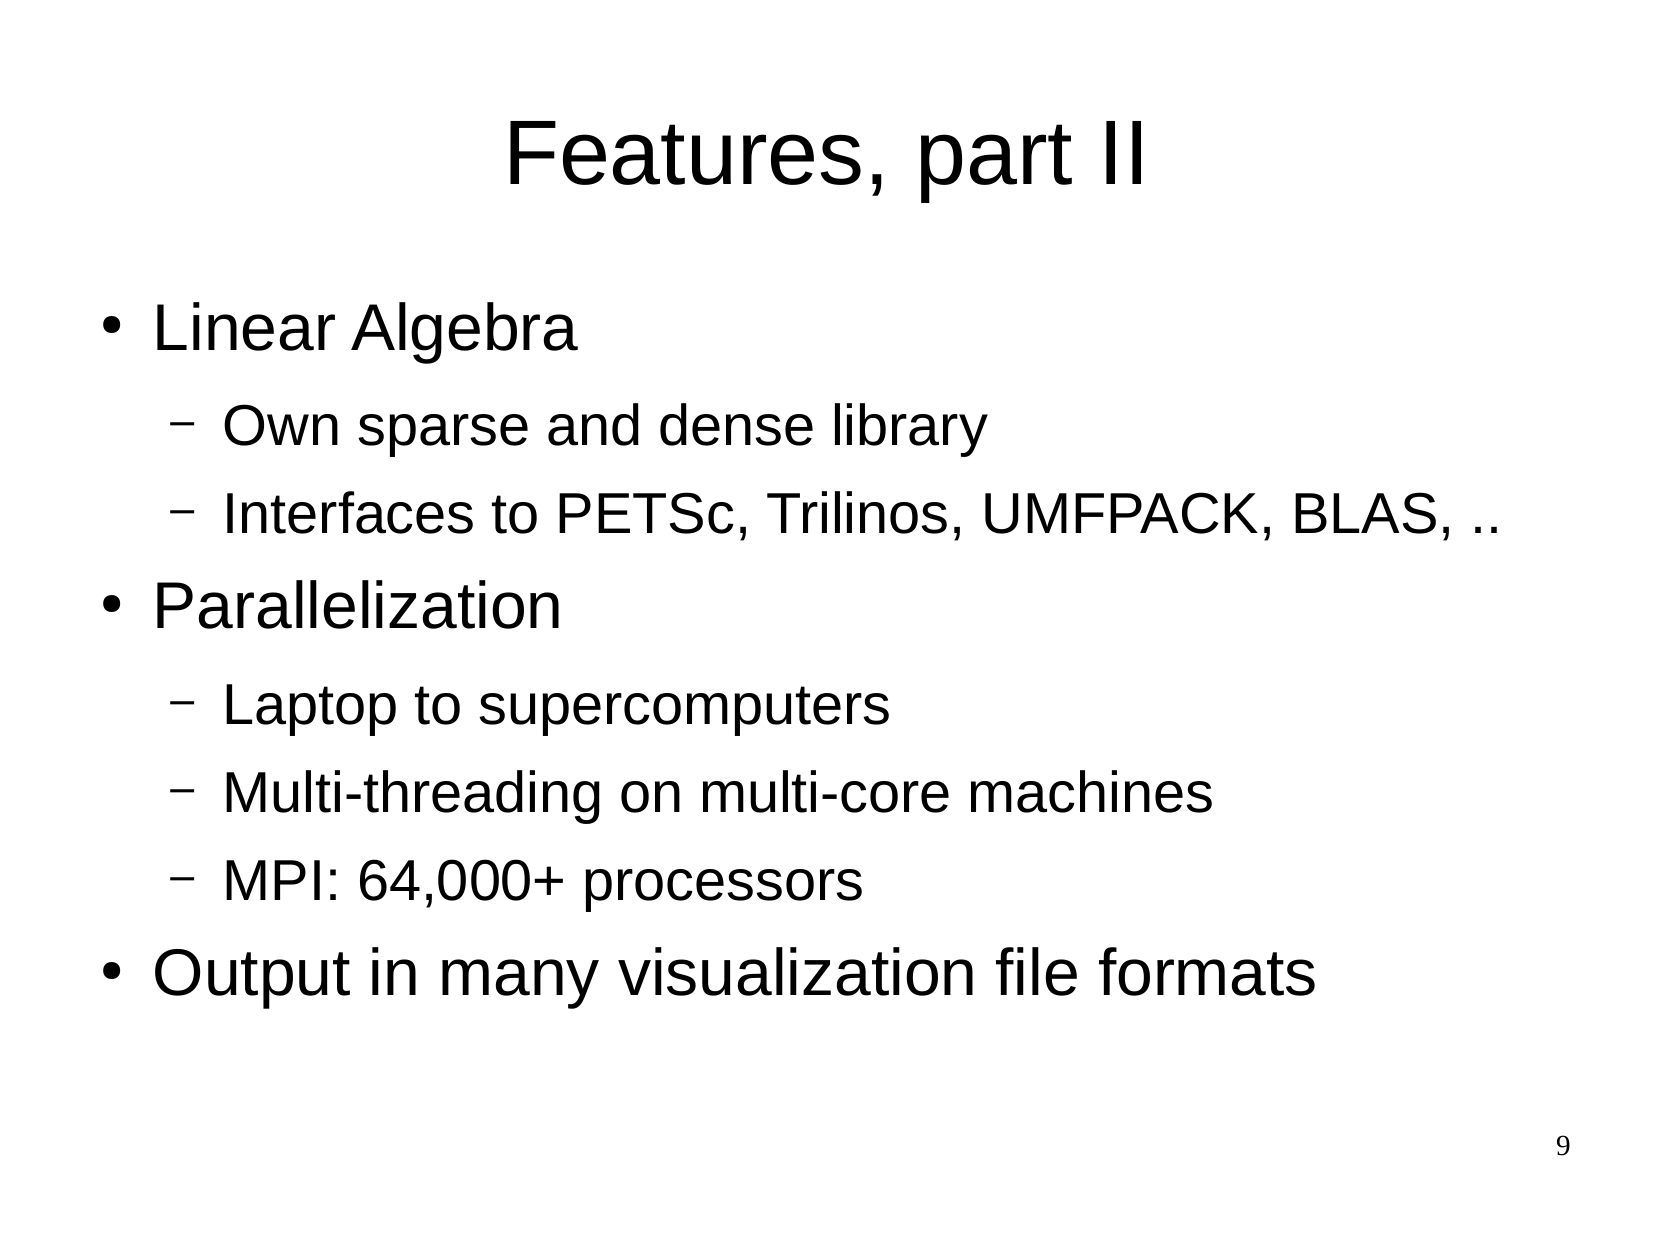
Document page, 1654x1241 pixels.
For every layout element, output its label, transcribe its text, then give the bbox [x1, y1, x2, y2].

list Linear Algebra Own sparse and dense library Interfaces to PETSc, Trilinos, UMFPACK, BLAS, .. Parallelization Laptop to supercomputers Multi-threading on multi-core machines MPI: 64,000+ processors Output in many visualization file formats [82, 290, 1538, 1010]
title Features, part II [82, 49, 1571, 257]
